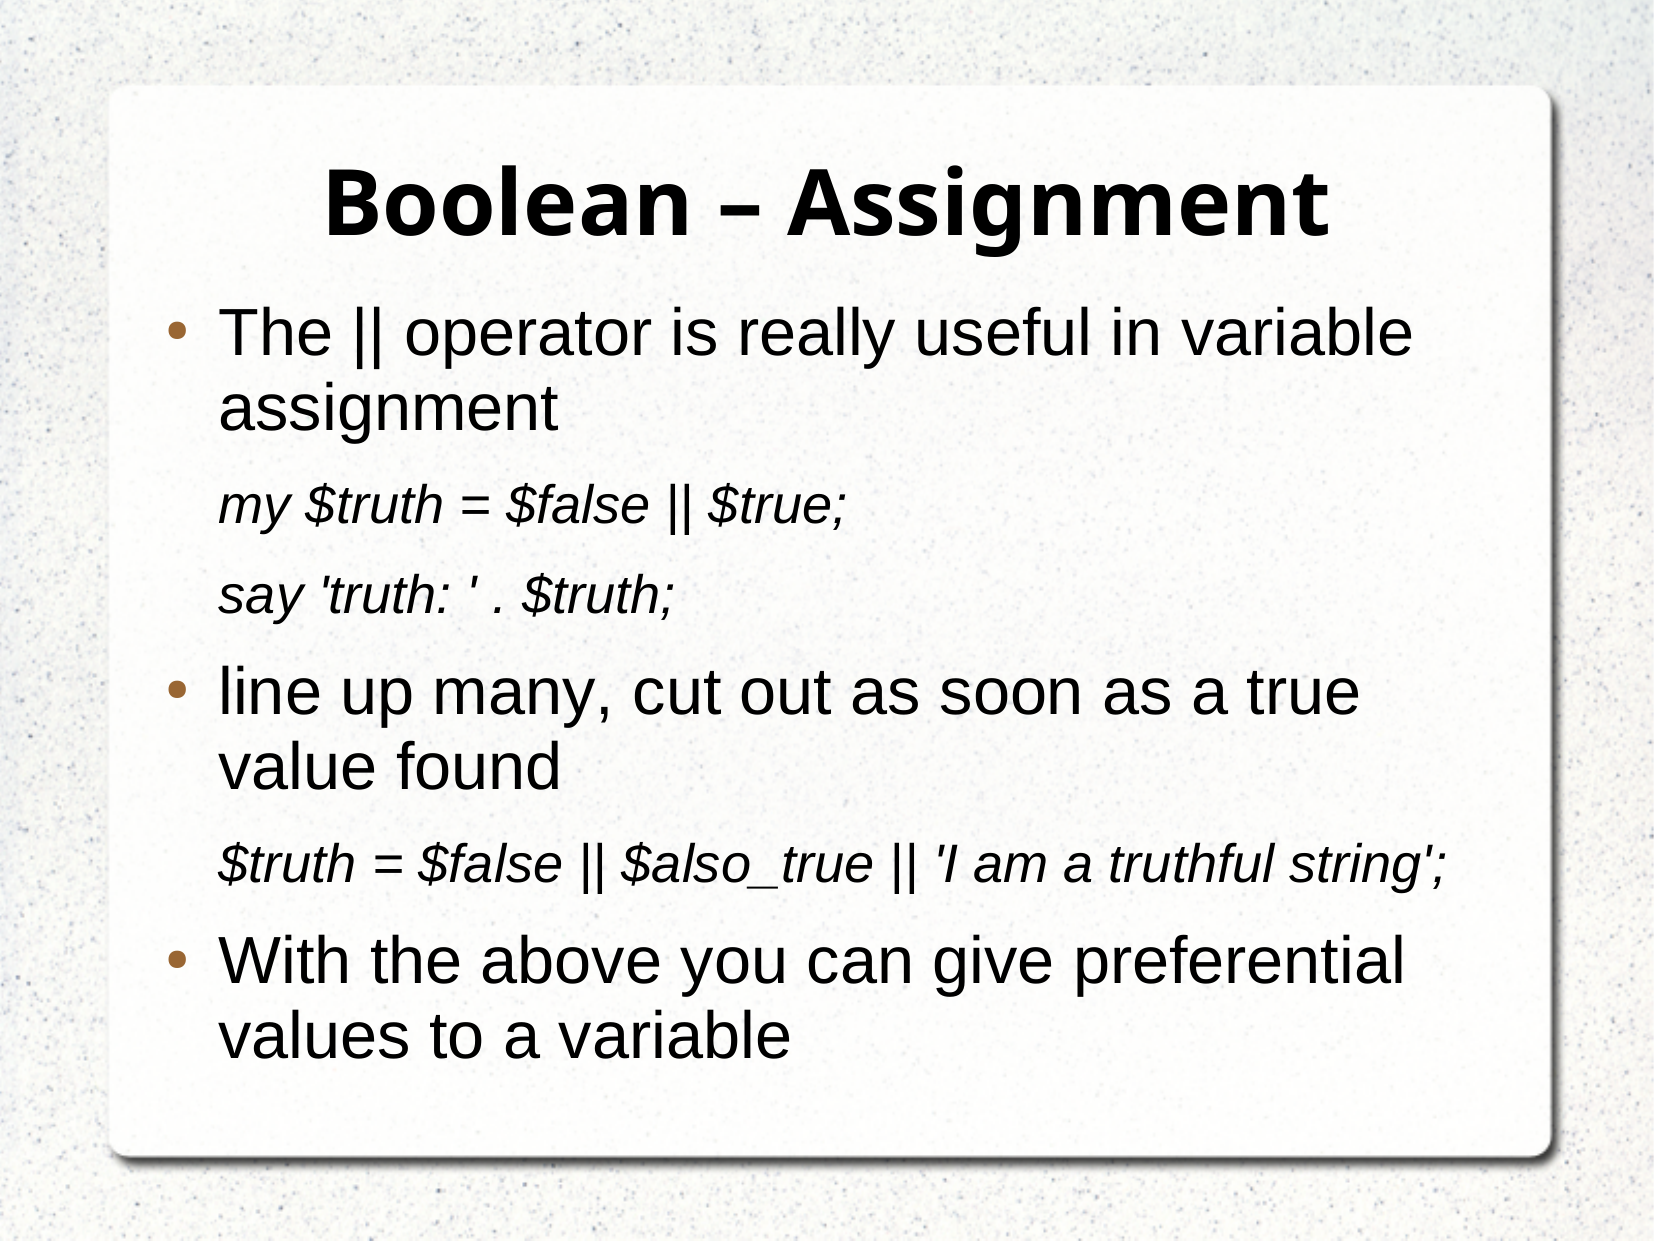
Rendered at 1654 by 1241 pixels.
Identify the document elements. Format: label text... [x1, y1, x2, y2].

picture [0, 0, 1654, 1241]
title Boolean – Assignment [118, 96, 1536, 304]
list The || operator is really useful in variable assignment my $truth = $false || $true; say 'truth: ' . $truth; line up many, cut out as soon as a true value found $truth = $false || $also_true || 'I am a truthful string'; With the above you can give preferential values to a variable [147, 295, 1506, 1072]
